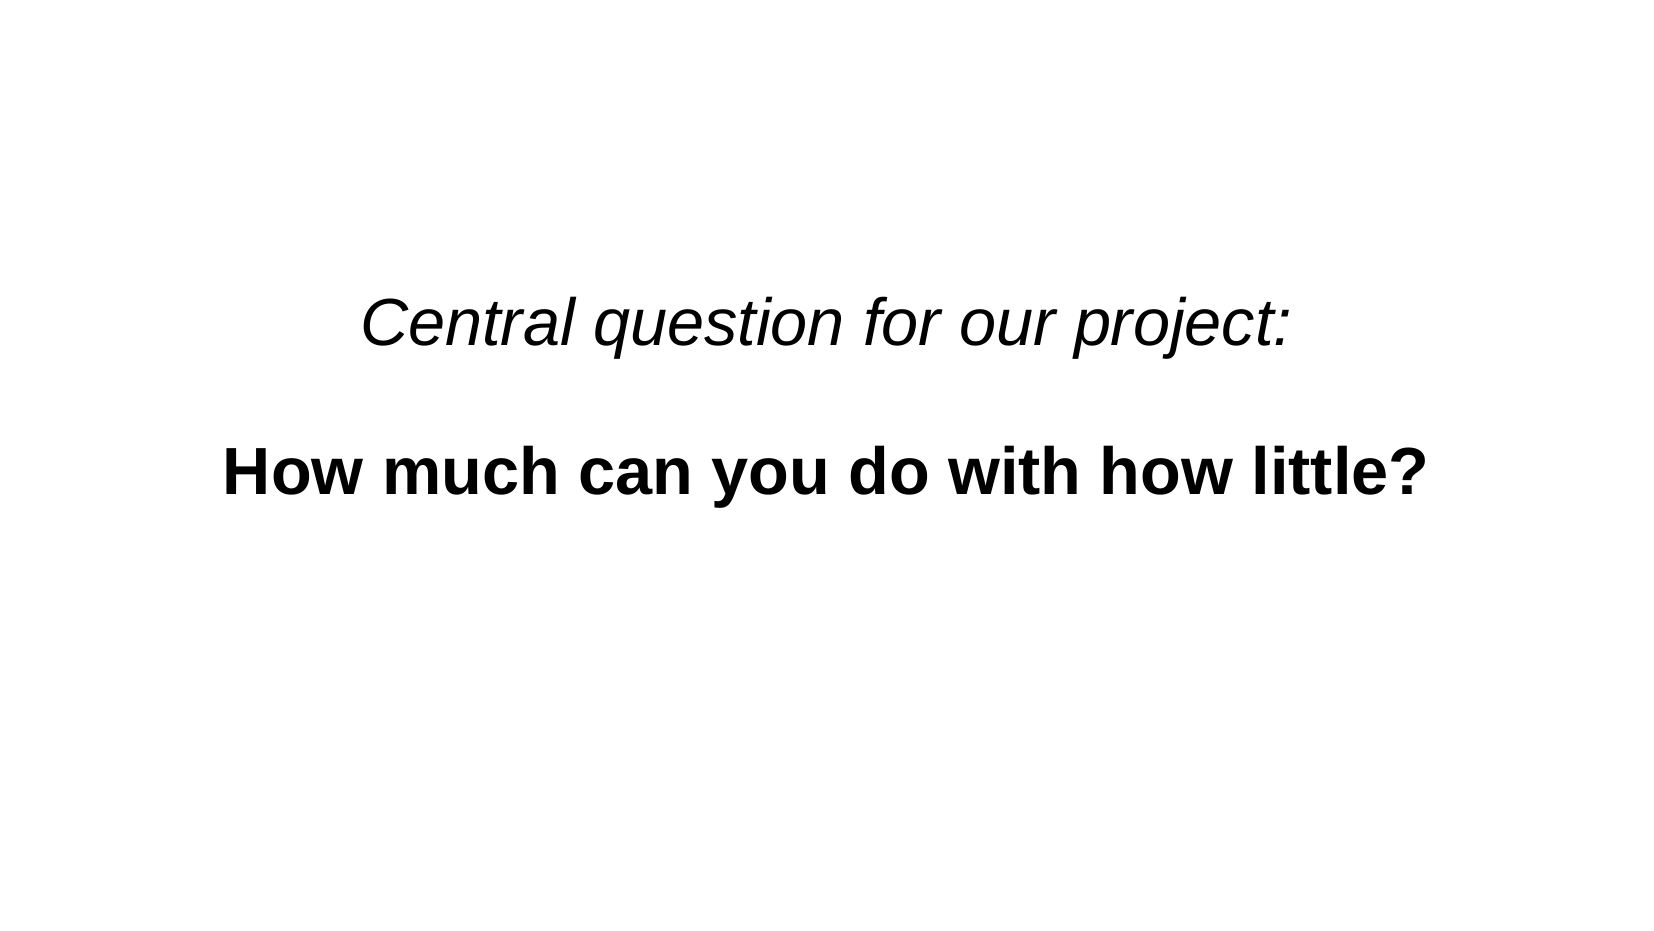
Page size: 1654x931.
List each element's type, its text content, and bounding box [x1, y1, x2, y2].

subtitle Central question for our project: How much can you do with how little? [82, 37, 1571, 757]
